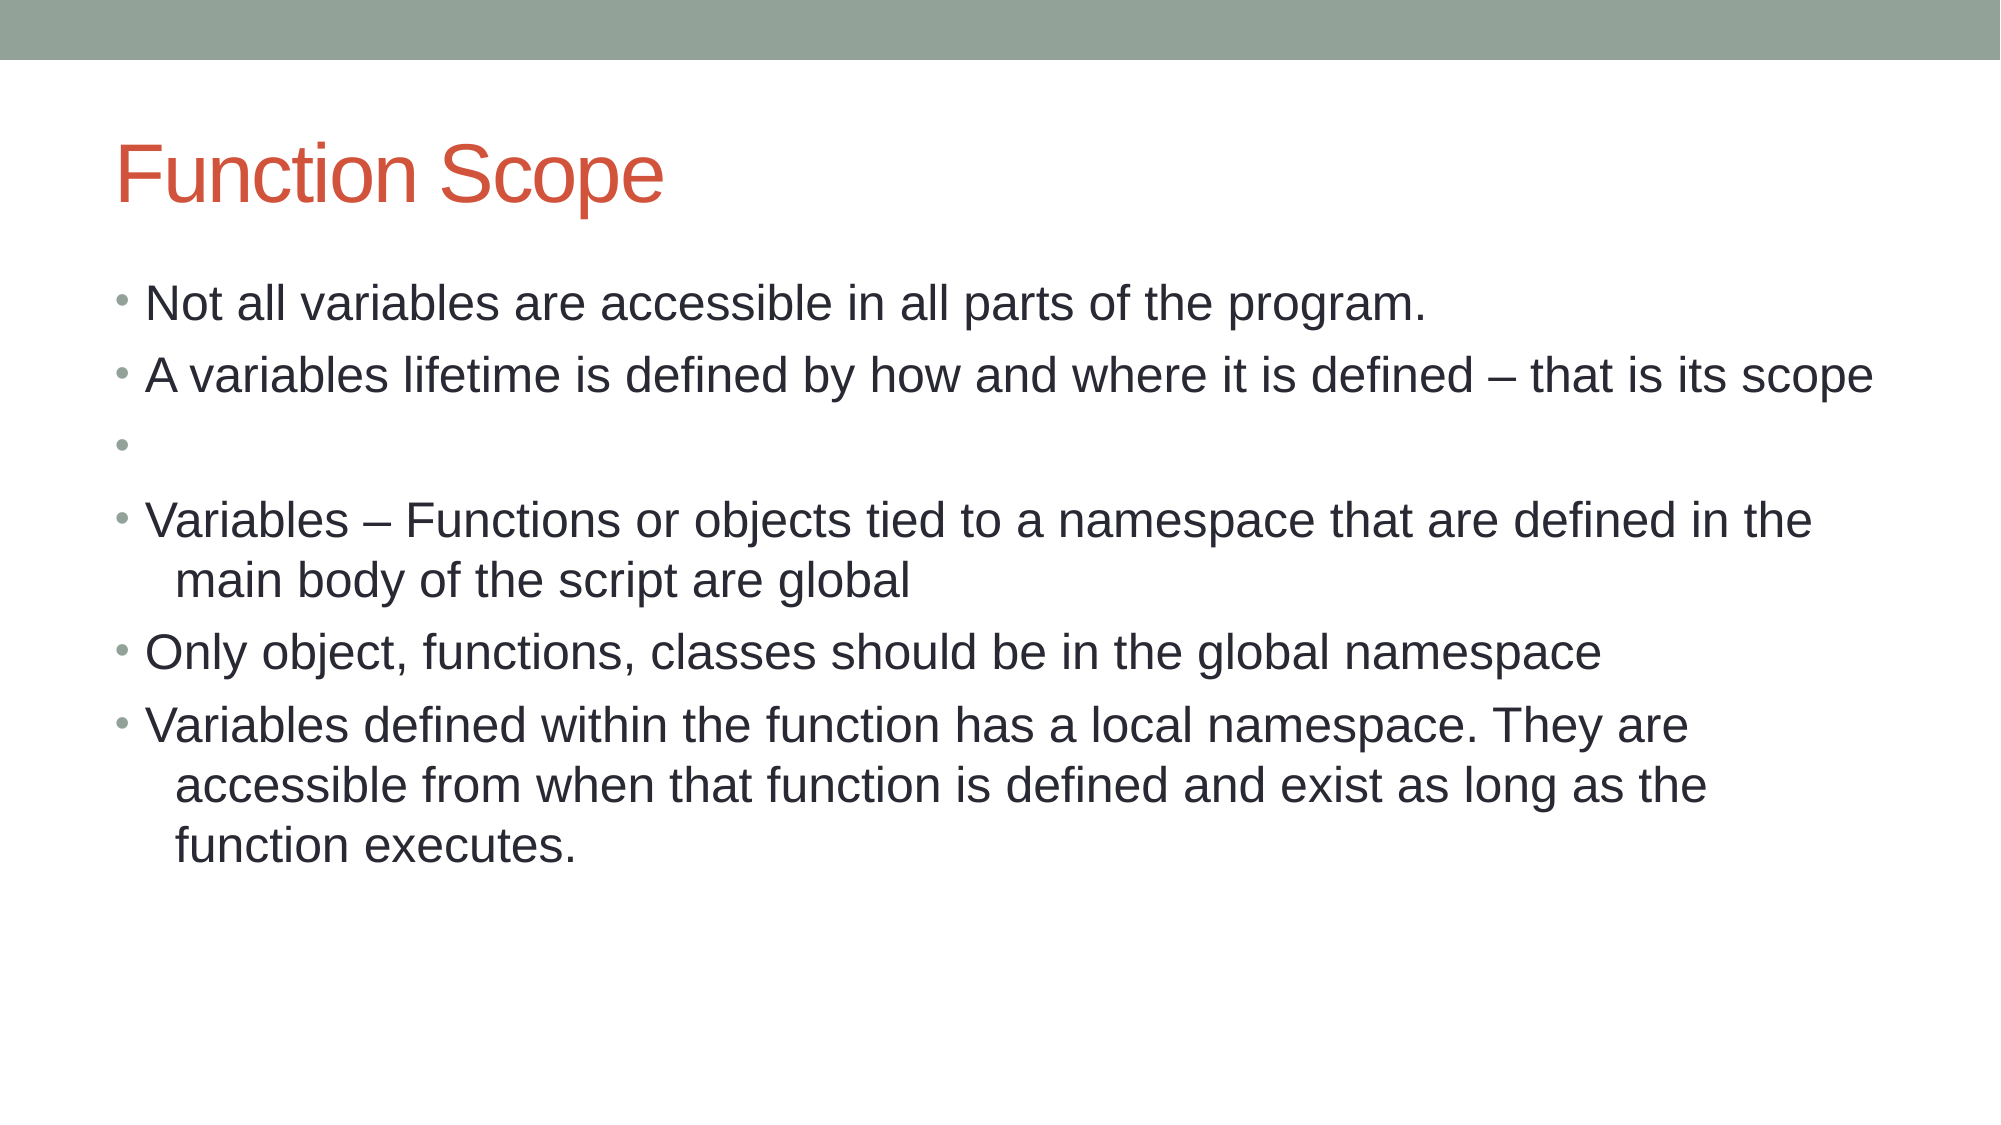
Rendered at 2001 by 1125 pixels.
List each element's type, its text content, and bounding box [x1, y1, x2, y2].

list Not all variables are accessible in all parts of the program. A variables lifetime is defined by how and where it is defined – that is its scope Variables – Functions or objects tied to a namespace that are defined in the main body of the script are global Only object, functions, classes should be in the global namespace Variables defined within the function has a local namespace. They are accessible from when that function is defined and exist as long as the function executes. [99, 262, 1900, 1063]
title Function Scope [99, 87, 1900, 251]
